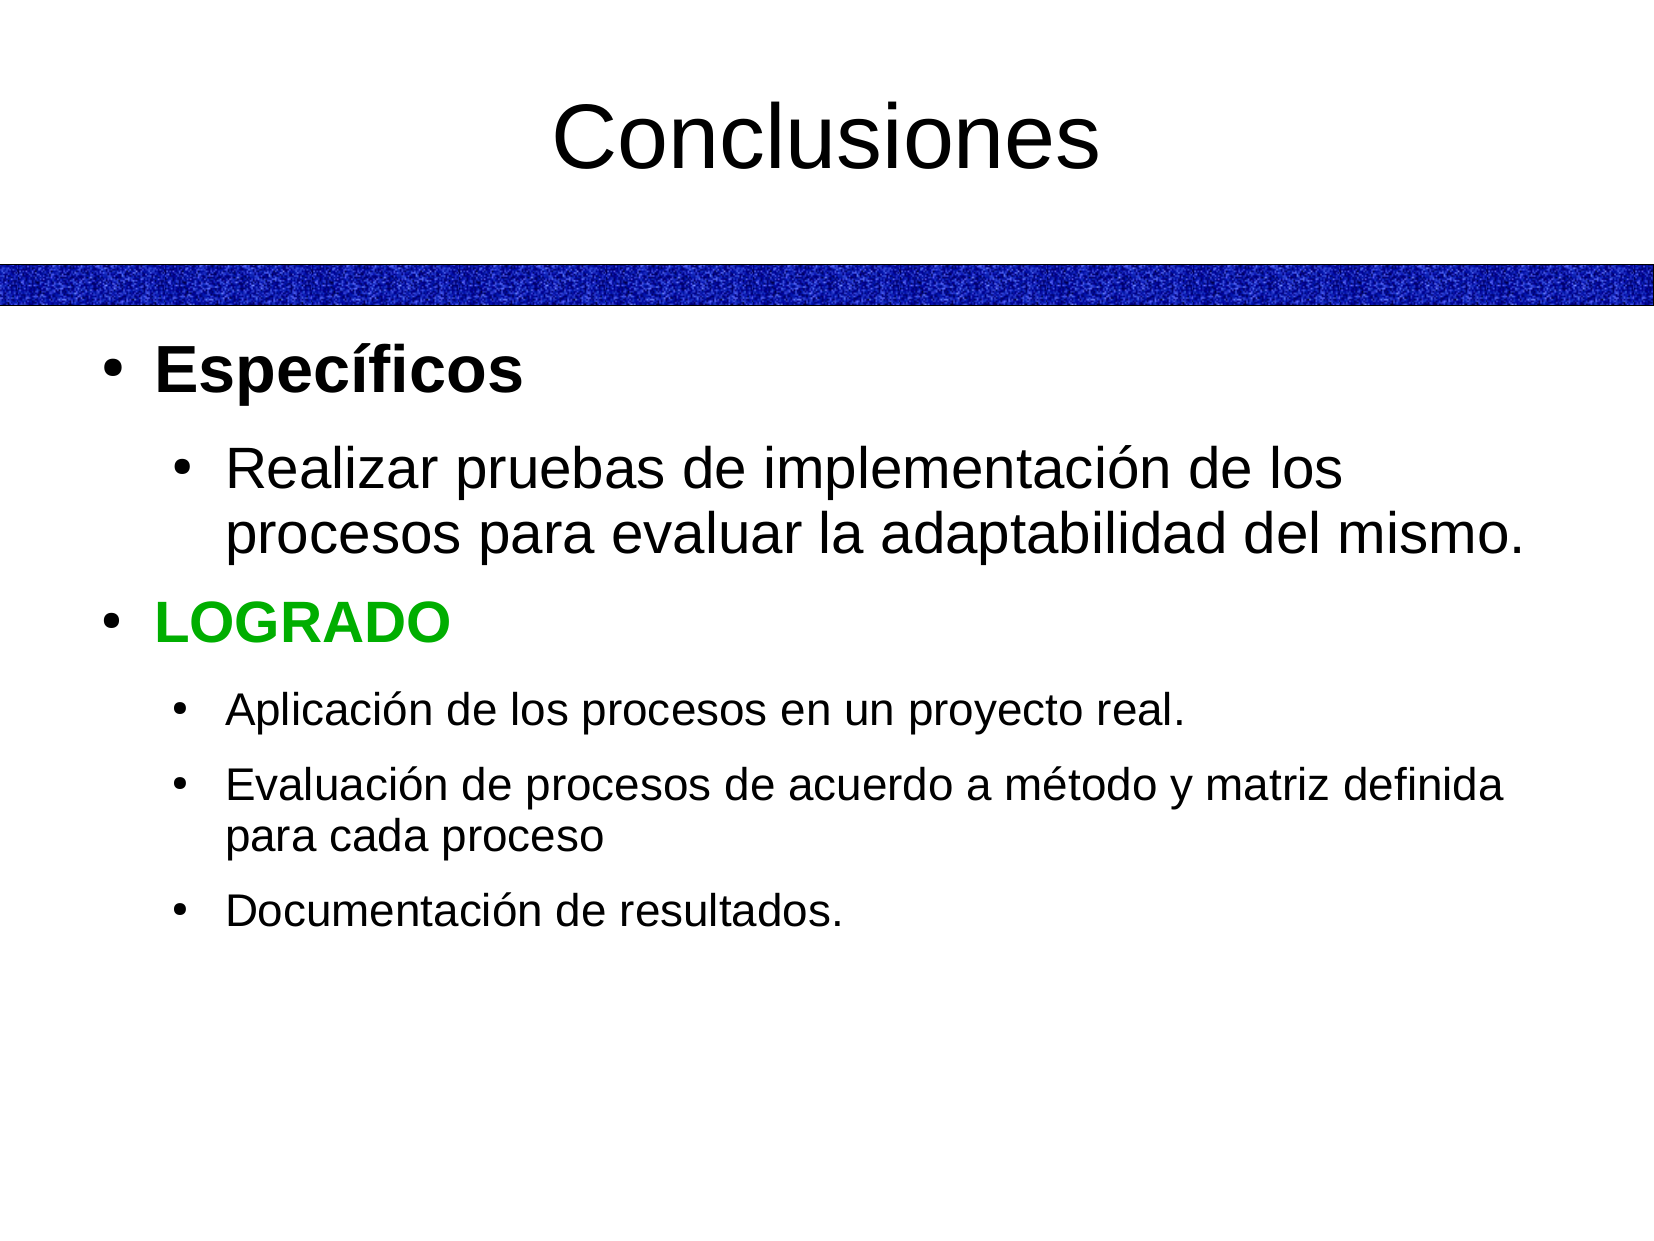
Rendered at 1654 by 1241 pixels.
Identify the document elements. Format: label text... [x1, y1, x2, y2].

picture [0, 265, 1653, 305]
list Específicos Realizar pruebas de implementación de los procesos para evaluar la adaptabilidad del mismo. LOGRADO Aplicación de los procesos en un proyecto real. Evaluación de procesos de acuerdo a método y matriz definida para cada proceso Documentación de resultados. [83, 331, 1531, 1099]
title Conclusiones [58, 21, 1595, 253]
